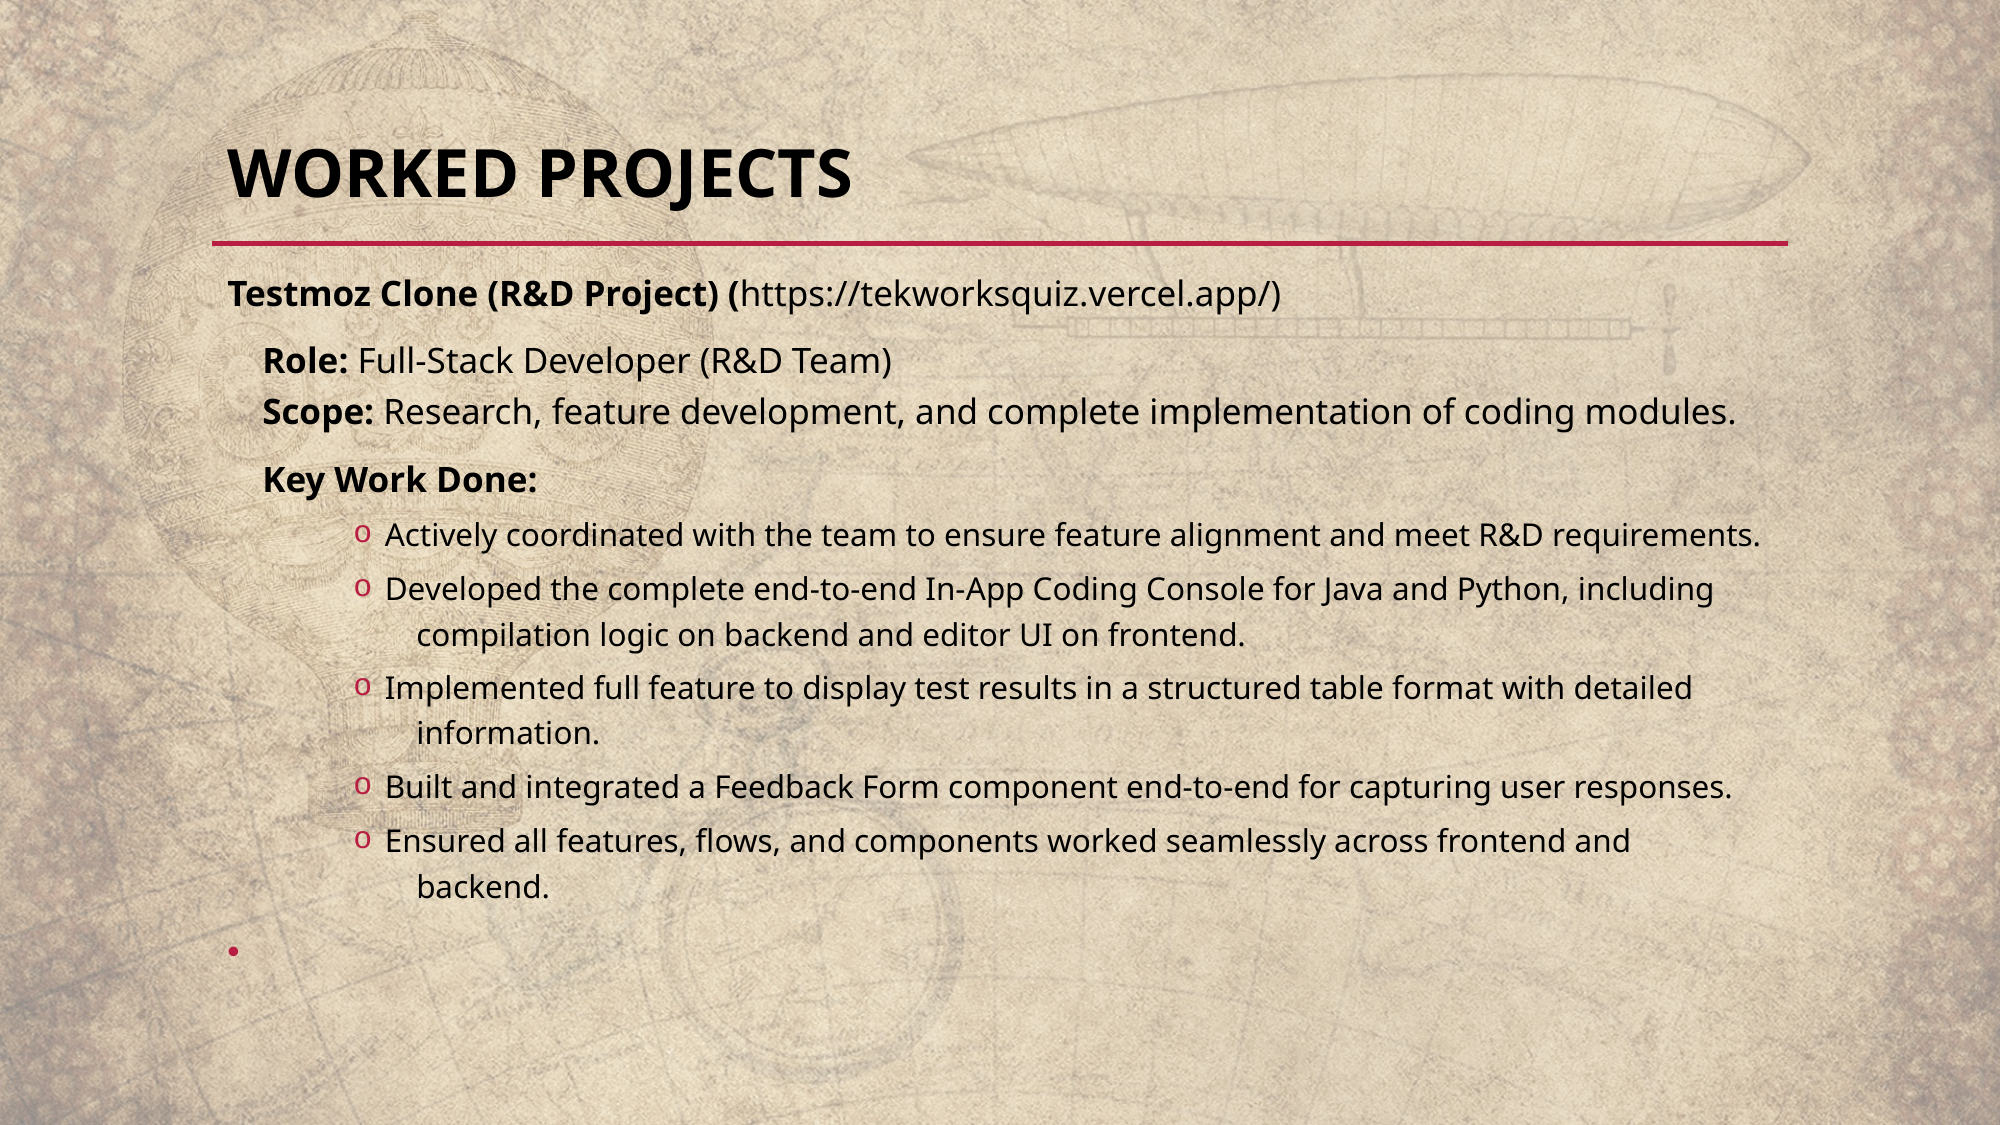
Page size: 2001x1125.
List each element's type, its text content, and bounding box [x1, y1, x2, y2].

title Worked Projects [212, 131, 1788, 305]
list Testmoz Clone (R&D Project) (https://tekworksquiz.vercel.app/) Role: Full-Stack Developer (R&D Team) Scope: Research, feature development, and complete implementation of coding modules. Key Work Done: Actively coordinated with the team to ensure feature alignment and meet R&D requirements. Developed the complete end-to-end In-App Coding Console for Java and Python, including compilation logic on backend and editor UI on frontend. Implemented full feature to display test results in a structured table format with detailed information. Built and integrated a Feedback Form component end-to-end for capturing user responses. Ensured all features, flows, and components worked seamlessly across frontend and backend. [212, 305, 1788, 994]
